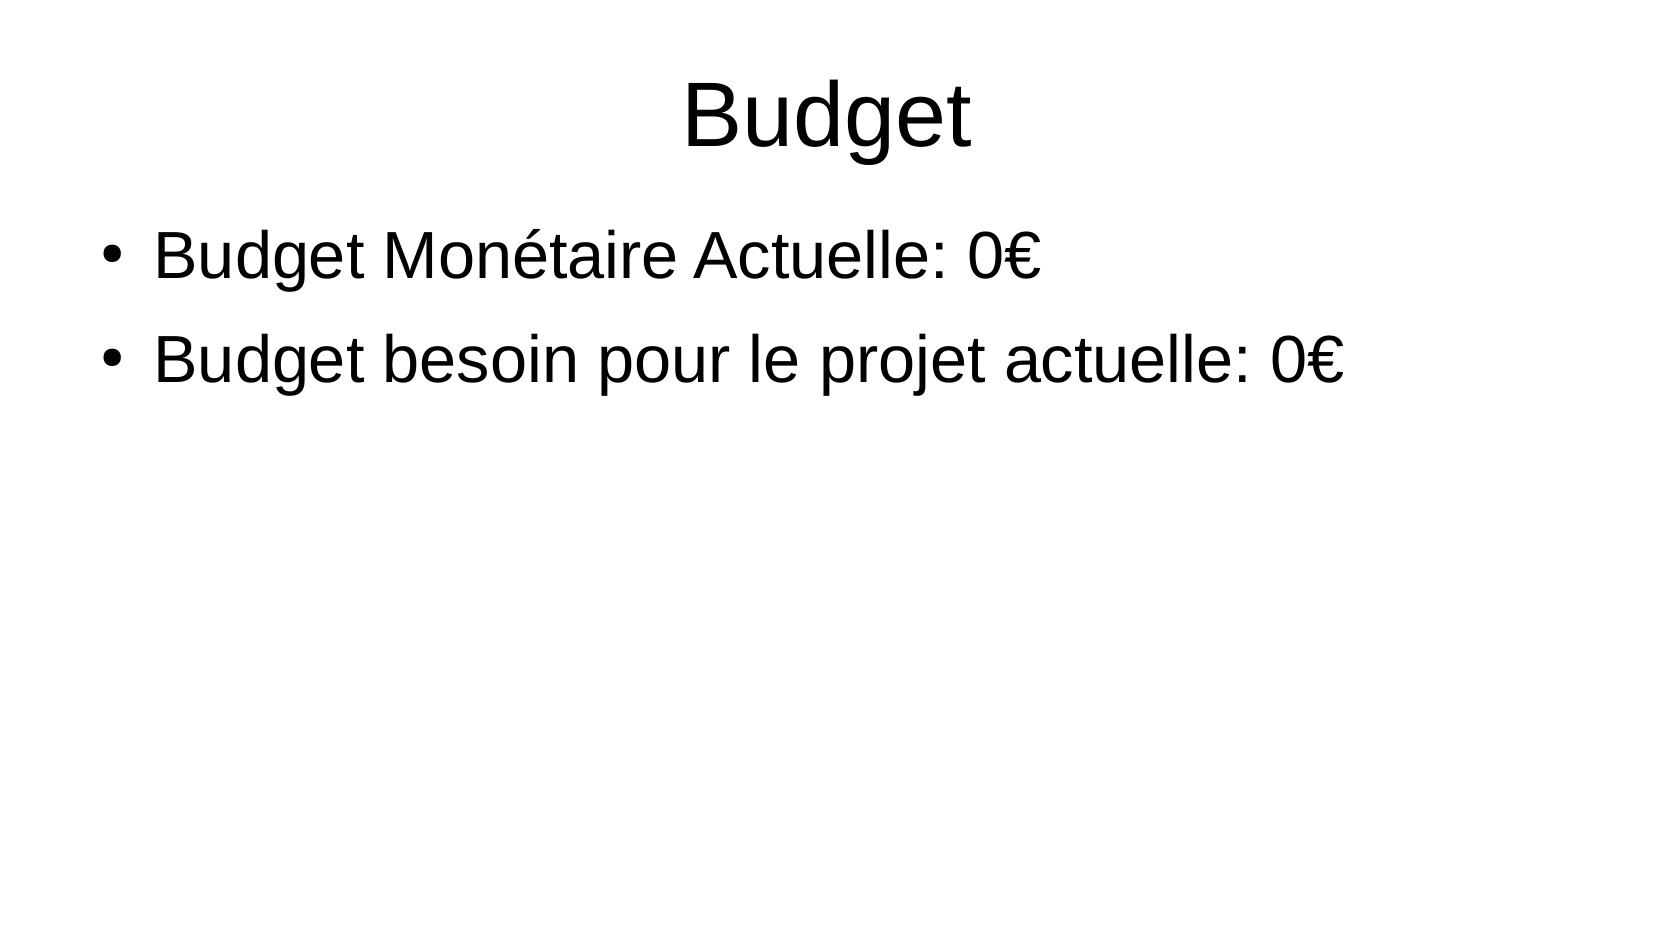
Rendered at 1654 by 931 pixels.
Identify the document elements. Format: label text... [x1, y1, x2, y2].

title Budget [82, 37, 1571, 193]
list Budget Monétaire Actuelle: 0€ Budget besoin pour le projet actuelle: 0€ [82, 217, 1571, 758]
